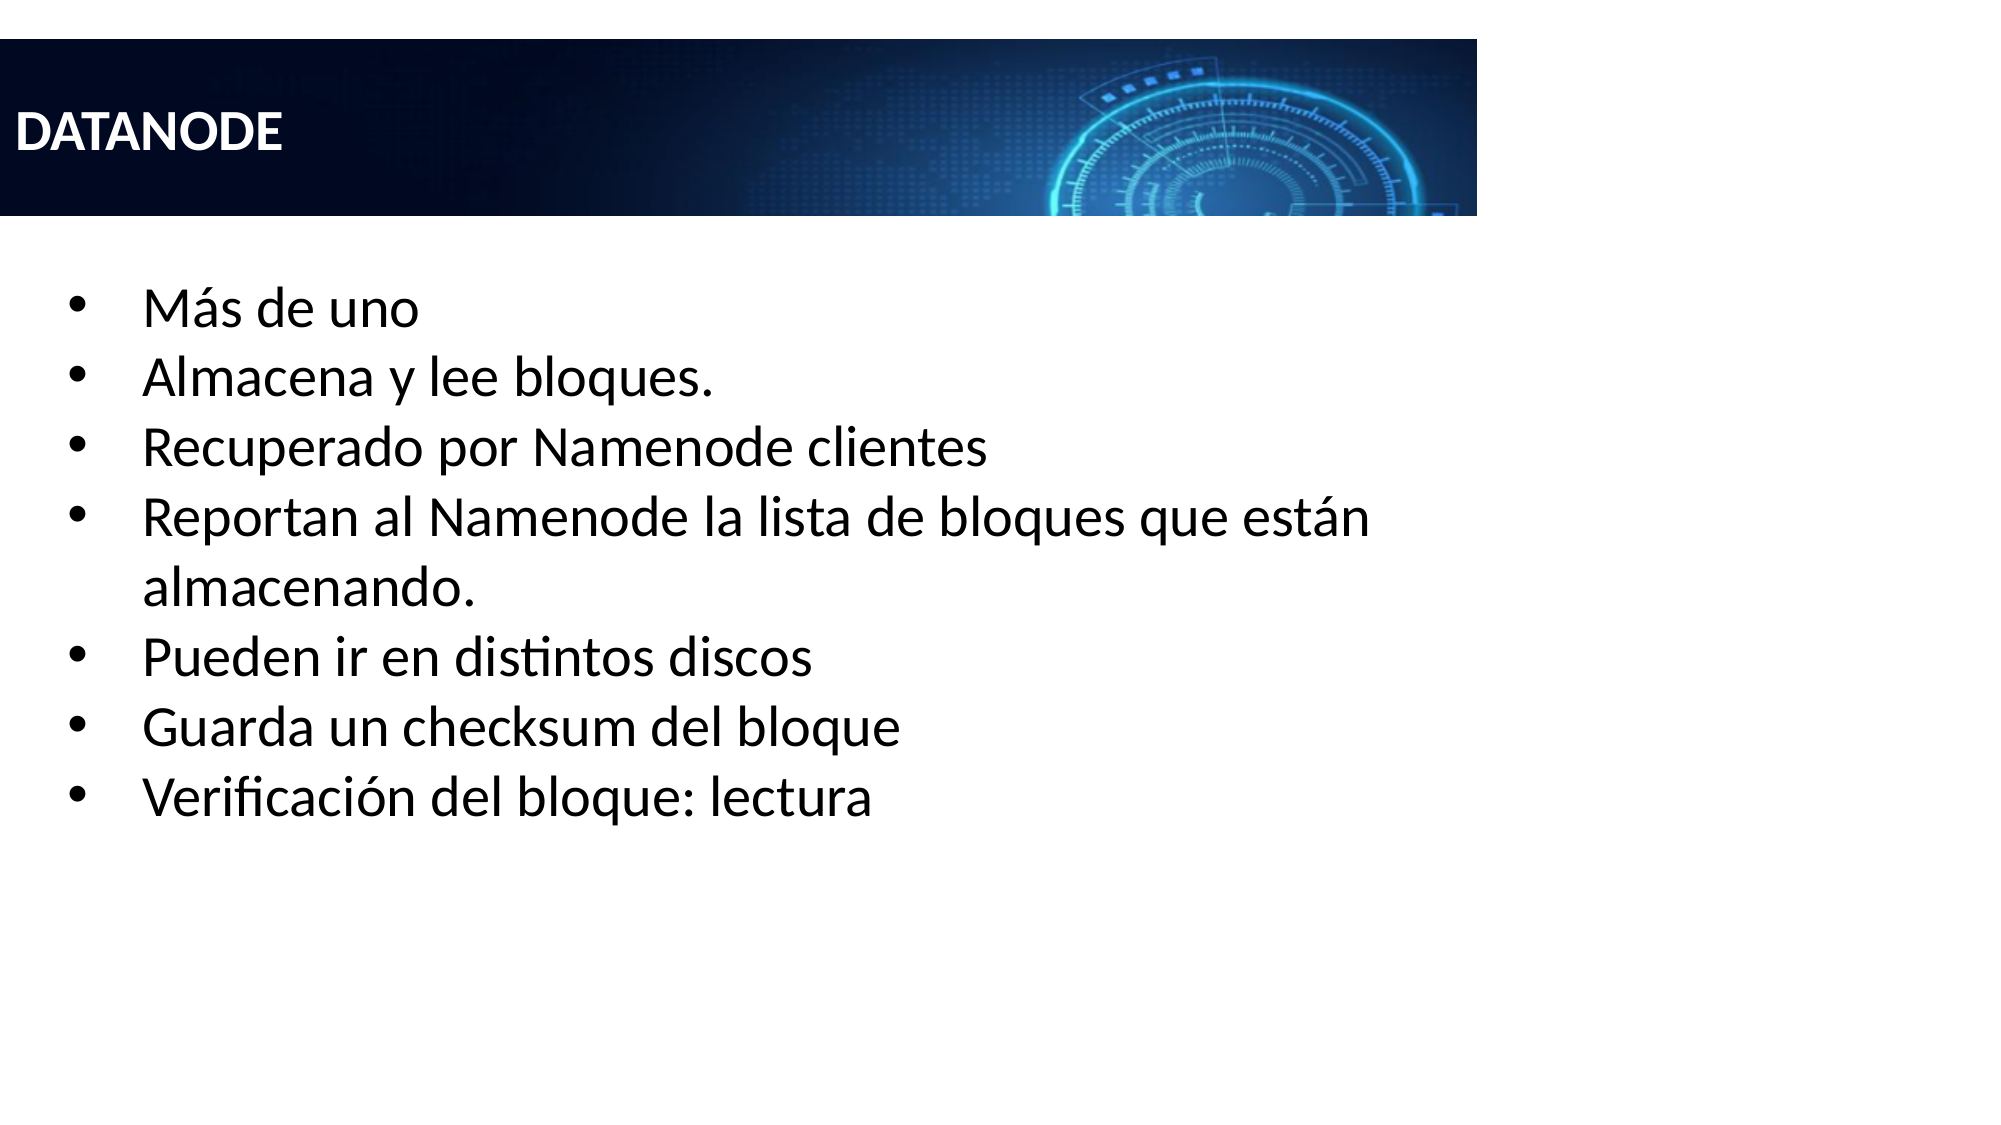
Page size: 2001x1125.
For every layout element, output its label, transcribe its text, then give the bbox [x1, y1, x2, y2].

text_box Más de uno Almacena y lee bloques. Recuperado por Namenode clientes Reportan al Namenode la lista de bloques que están almacenando. Pueden ir en distintos discos Guarda un checksum del bloque Verificación del bloque: lectura [52, 261, 1477, 836]
picture [0, 39, 1477, 216]
text_box DATANODE [0, 84, 299, 170]
